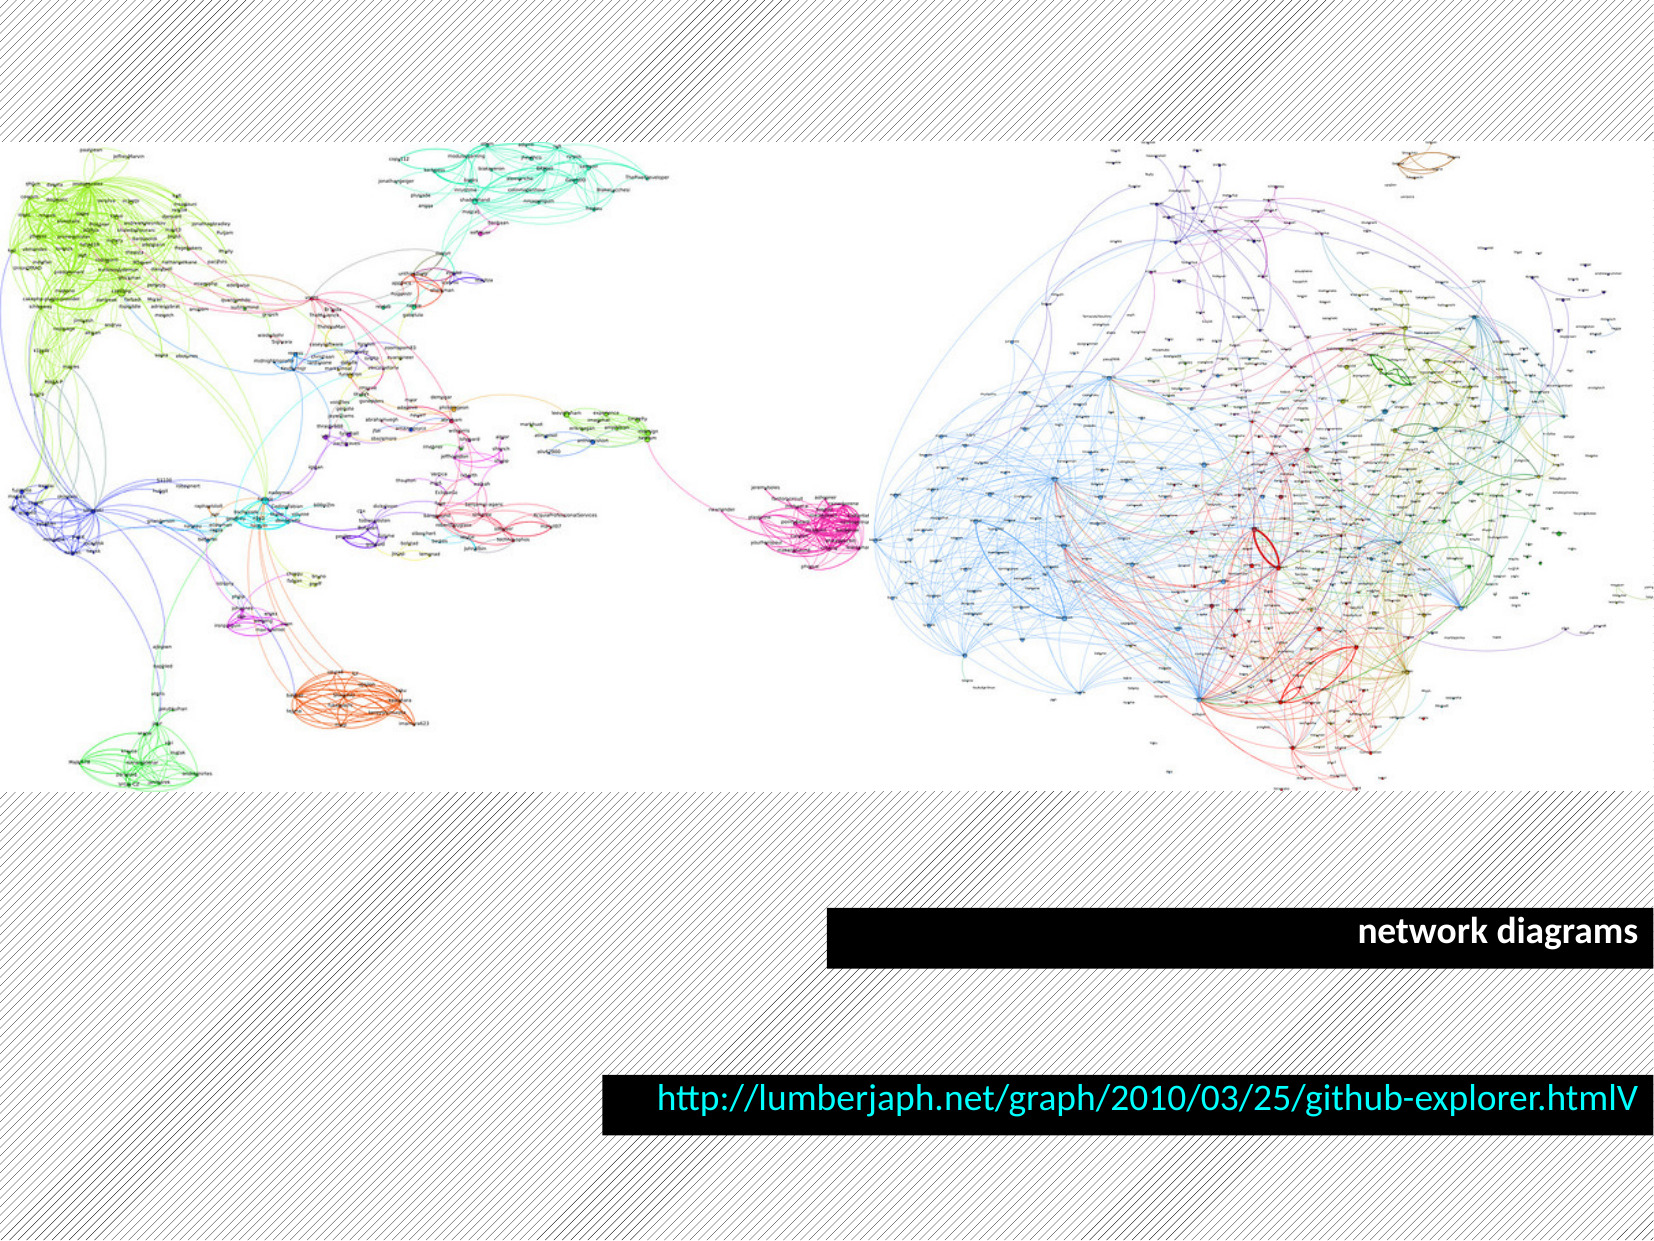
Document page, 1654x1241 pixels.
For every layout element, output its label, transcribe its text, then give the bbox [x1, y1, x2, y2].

text_box http://lumberjaph.net/graph/2010/03/25/github-explorer.htmlV [602, 1074, 1654, 1136]
text_box network diagrams [826, 907, 1654, 969]
picture [0, 141, 1654, 792]
